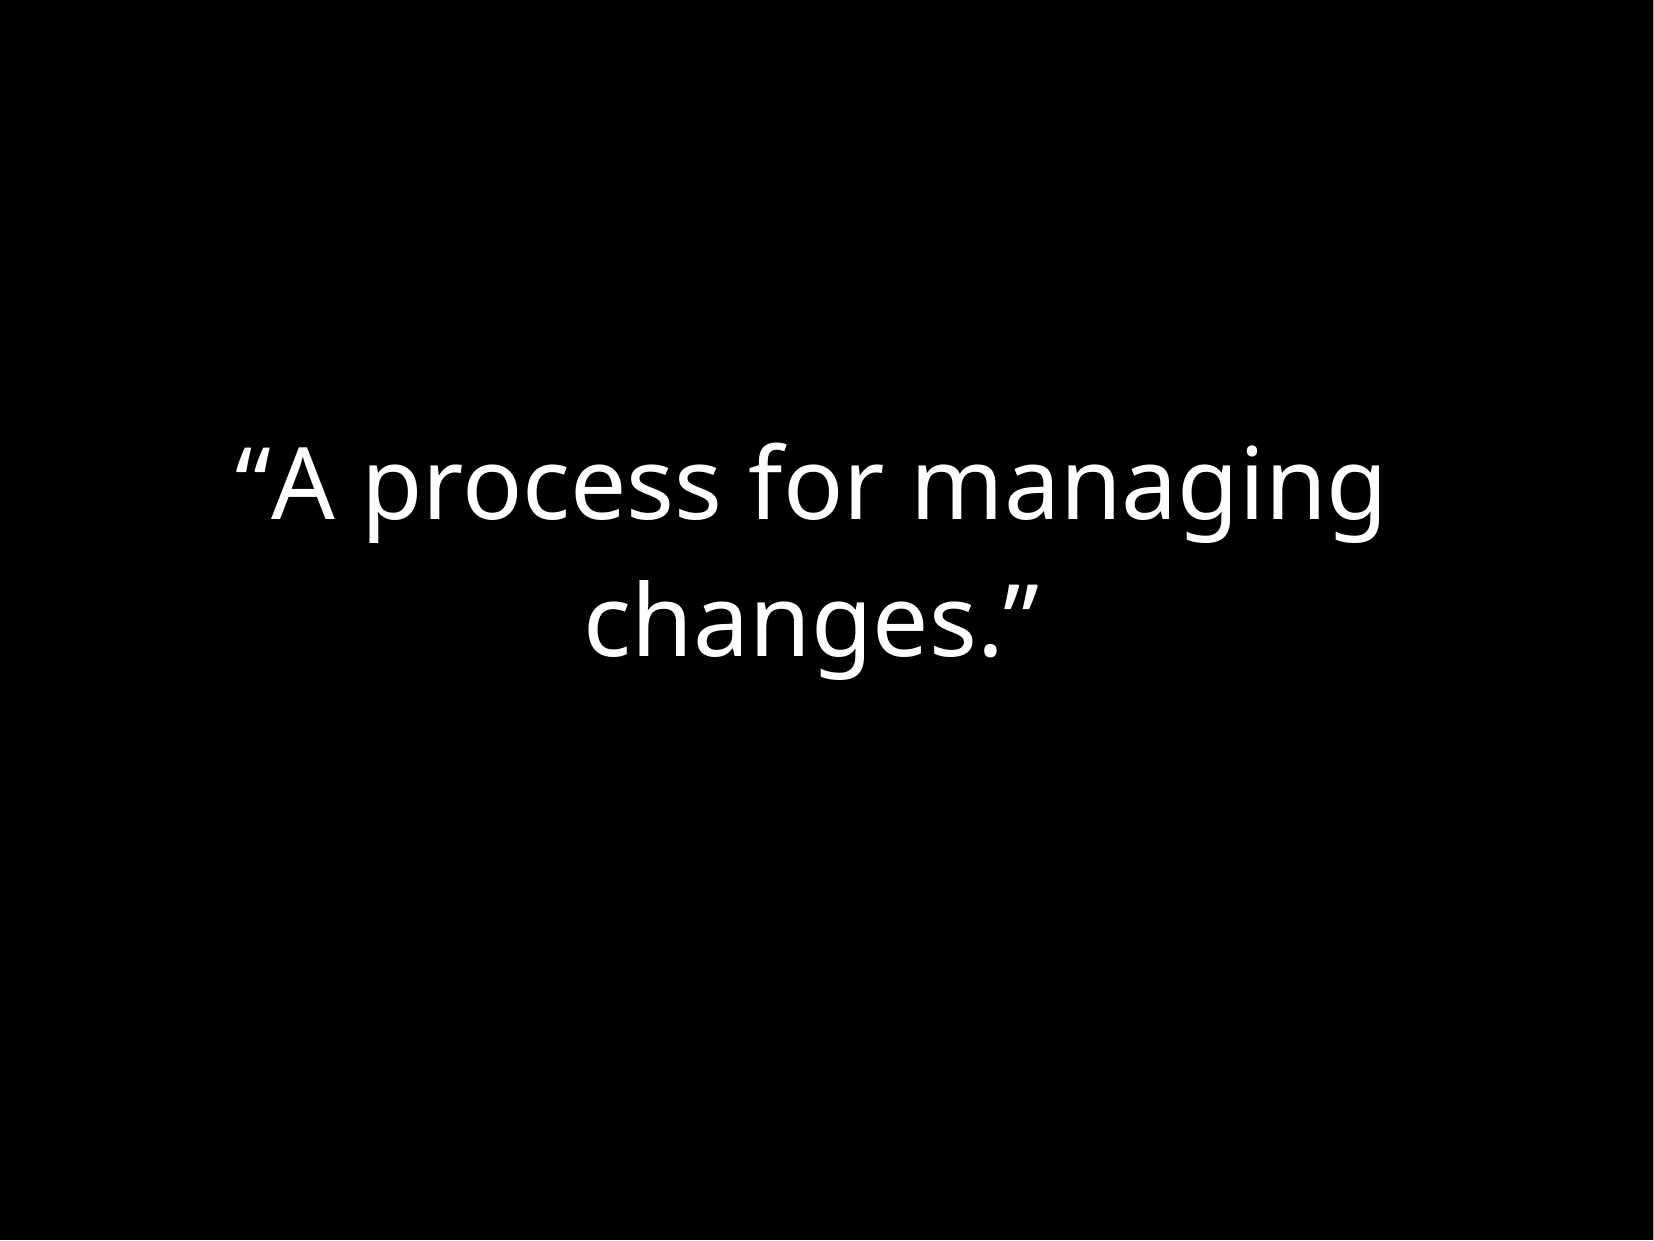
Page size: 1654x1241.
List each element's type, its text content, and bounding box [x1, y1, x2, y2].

subtitle “A process for managing changes.” [88, 88, 1536, 1010]
